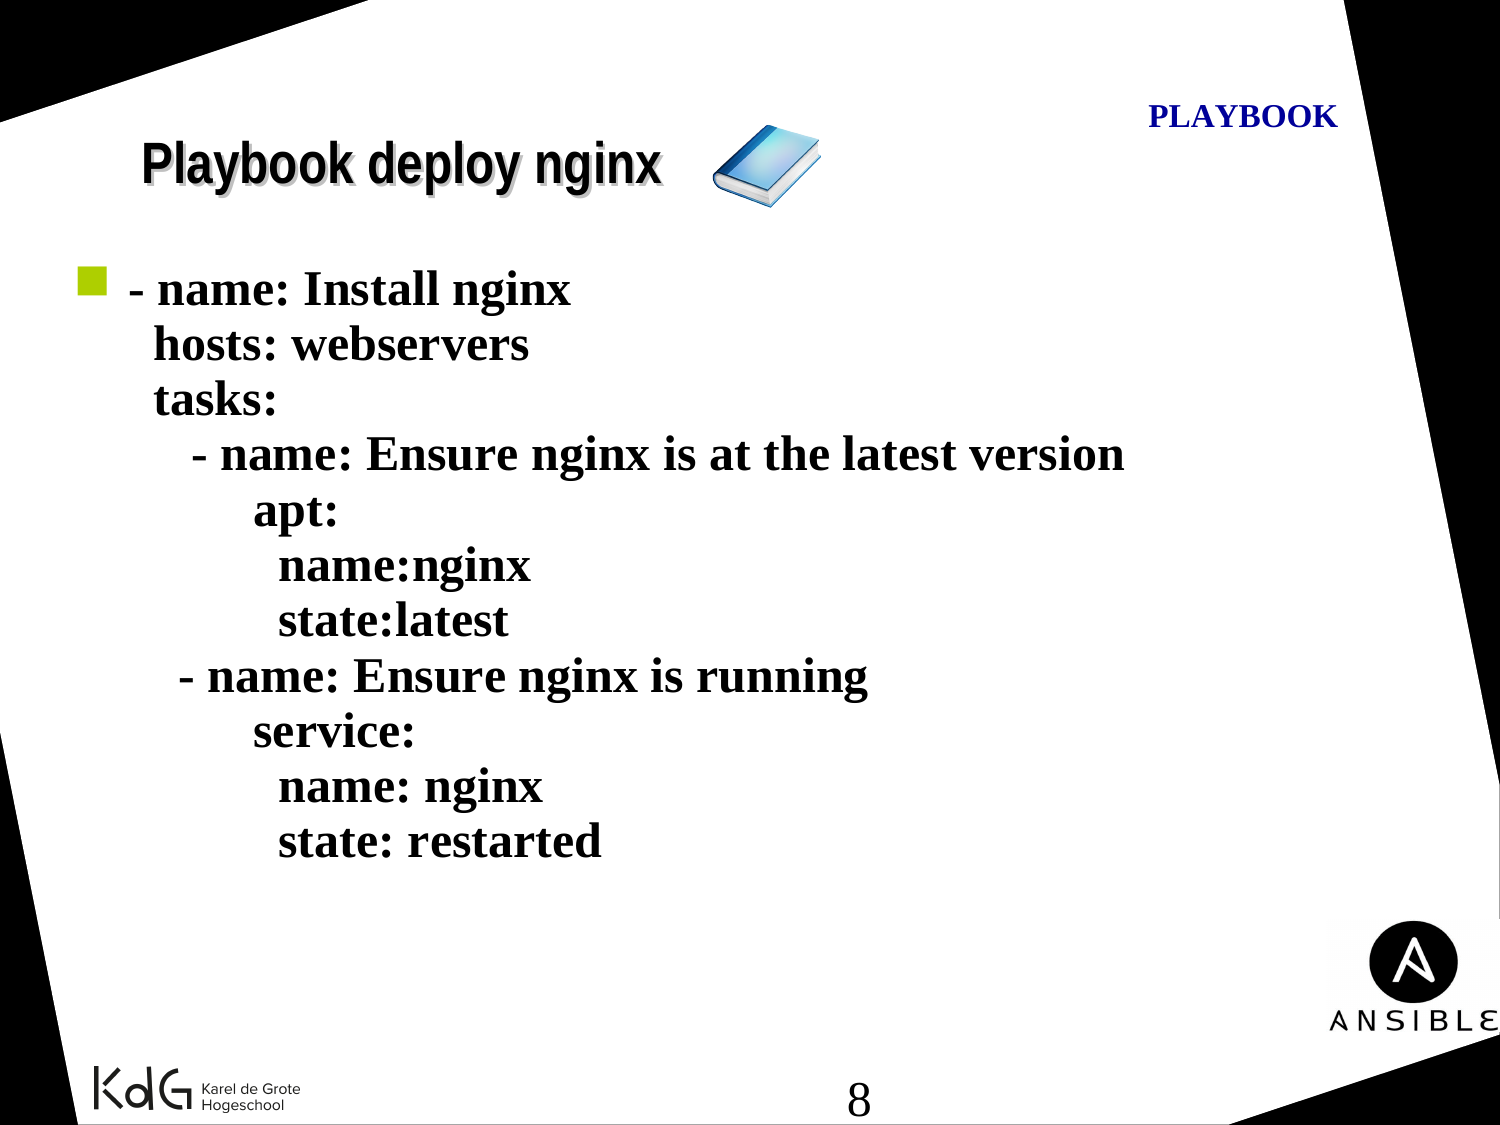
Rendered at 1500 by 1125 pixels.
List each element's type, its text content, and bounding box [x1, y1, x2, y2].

picture [94, 1066, 300, 1113]
title Playbook deploy nginx [141, 72, 1447, 253]
picture [1326, 919, 1500, 1032]
text_box PLAYBOOK [1113, 89, 1411, 144]
picture [708, 98, 829, 220]
list - name: Install nginx hosts: webservers tasks: - name: Ensure nginx is at the latest version apt: name:nginx state:latest - name: Ensure nginx is running service: name: nginx state: restarted [73, 260, 1424, 1005]
